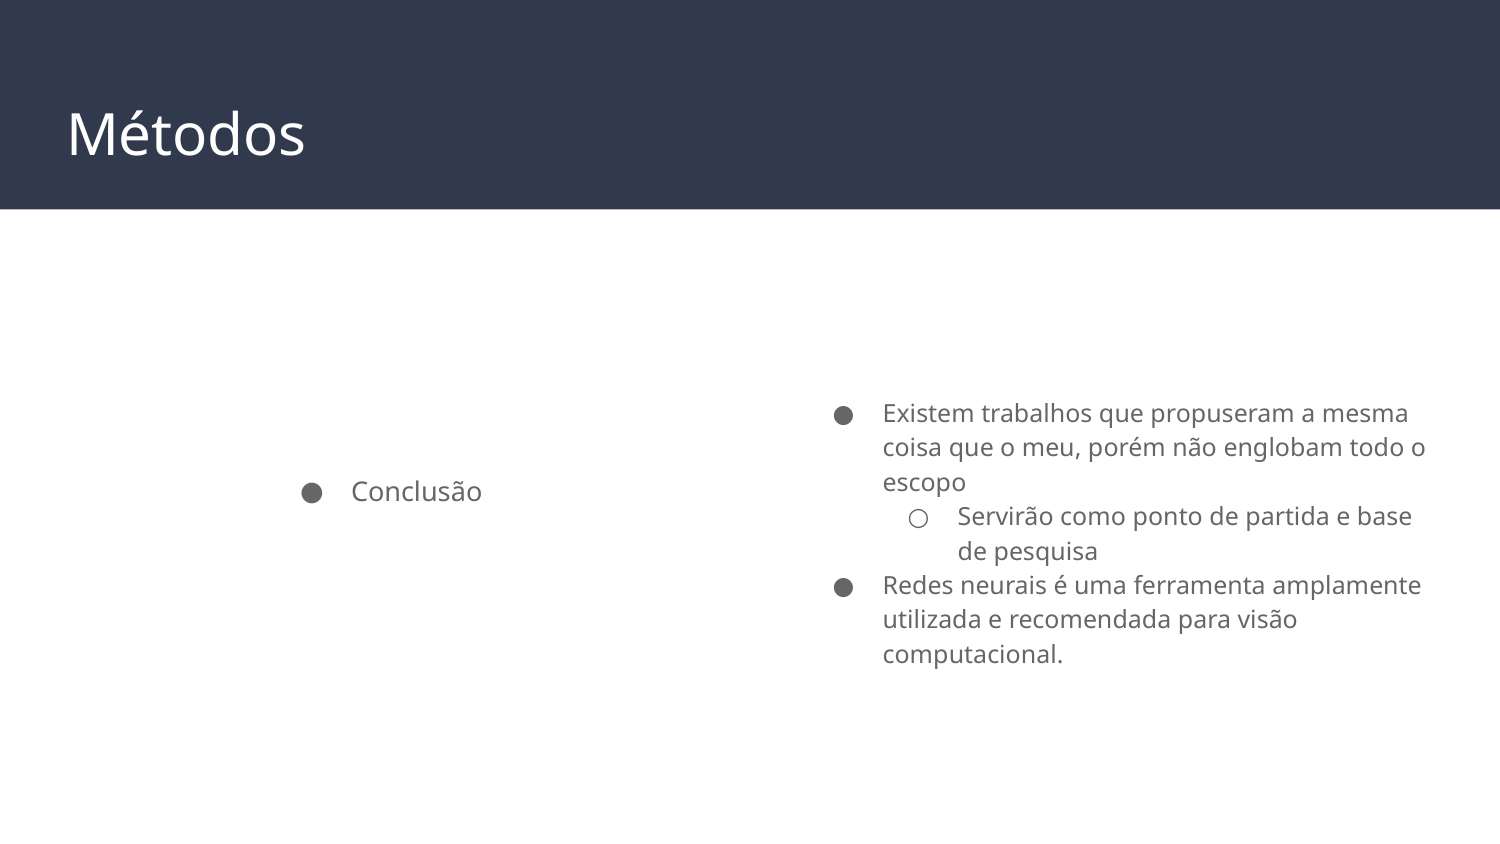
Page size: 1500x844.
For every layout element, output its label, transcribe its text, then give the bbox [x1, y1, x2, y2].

list Existem trabalhos que propuseram a mesma coisa que o meu, porém não englobam todo o escopo Servirão como ponto de partida e base de pesquisa Redes neurais é uma ferramenta amplamente utilizada e recomendada para visão computacional. [792, 247, 1449, 752]
list Conclusão [51, 247, 708, 752]
title Métodos [51, 82, 1449, 185]
